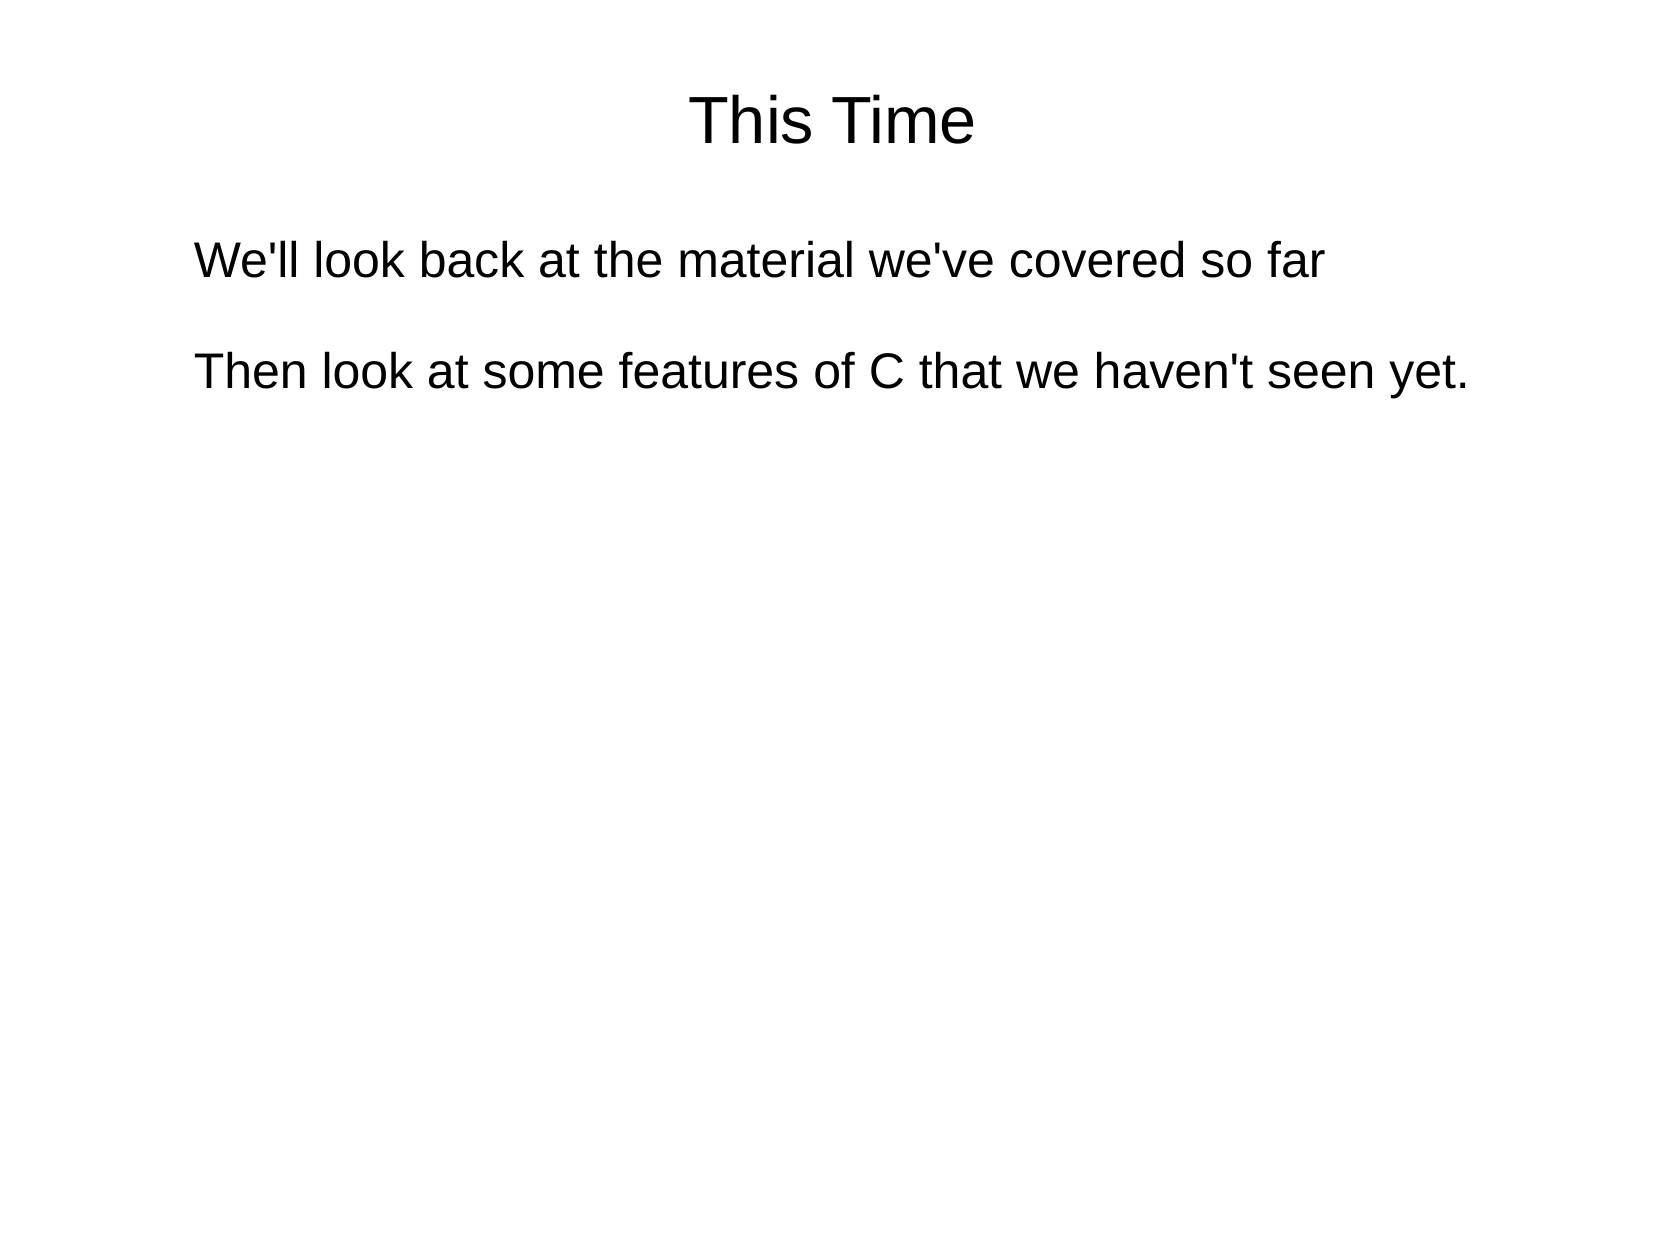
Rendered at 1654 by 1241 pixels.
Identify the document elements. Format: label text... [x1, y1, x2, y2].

subtitle This Time We'll look back at the material we've covered so far Then look at some features of C that we haven't seen yet. [82, 82, 1583, 1158]
